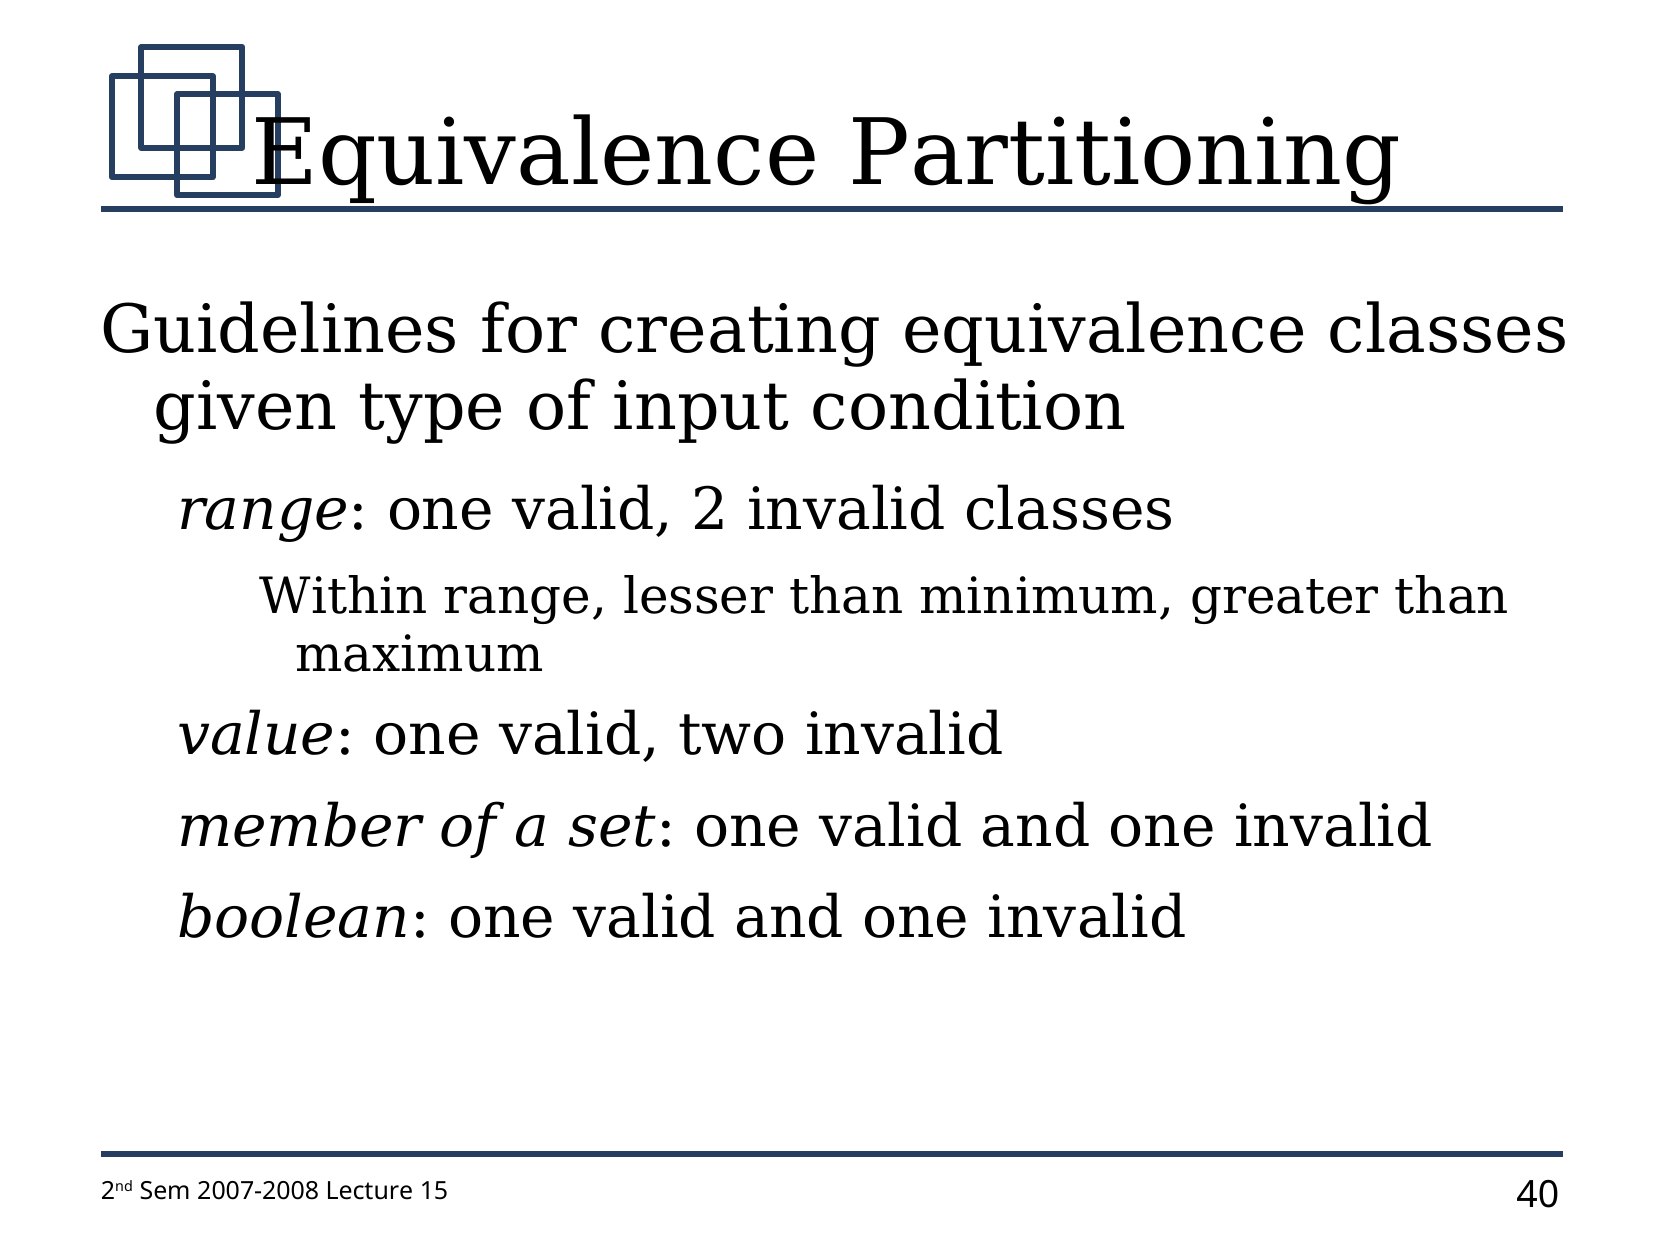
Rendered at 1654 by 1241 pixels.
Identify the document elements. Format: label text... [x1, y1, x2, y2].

list Guidelines for creating equivalence classes given type of input condition range: one valid, 2 invalid classes Within range, lesser than minimum, greater than maximum value: one valid, two invalid member of a set: one valid and one invalid boolean: one valid and one invalid [82, 290, 1571, 1109]
title Equivalence Partitioning [82, 49, 1571, 257]
